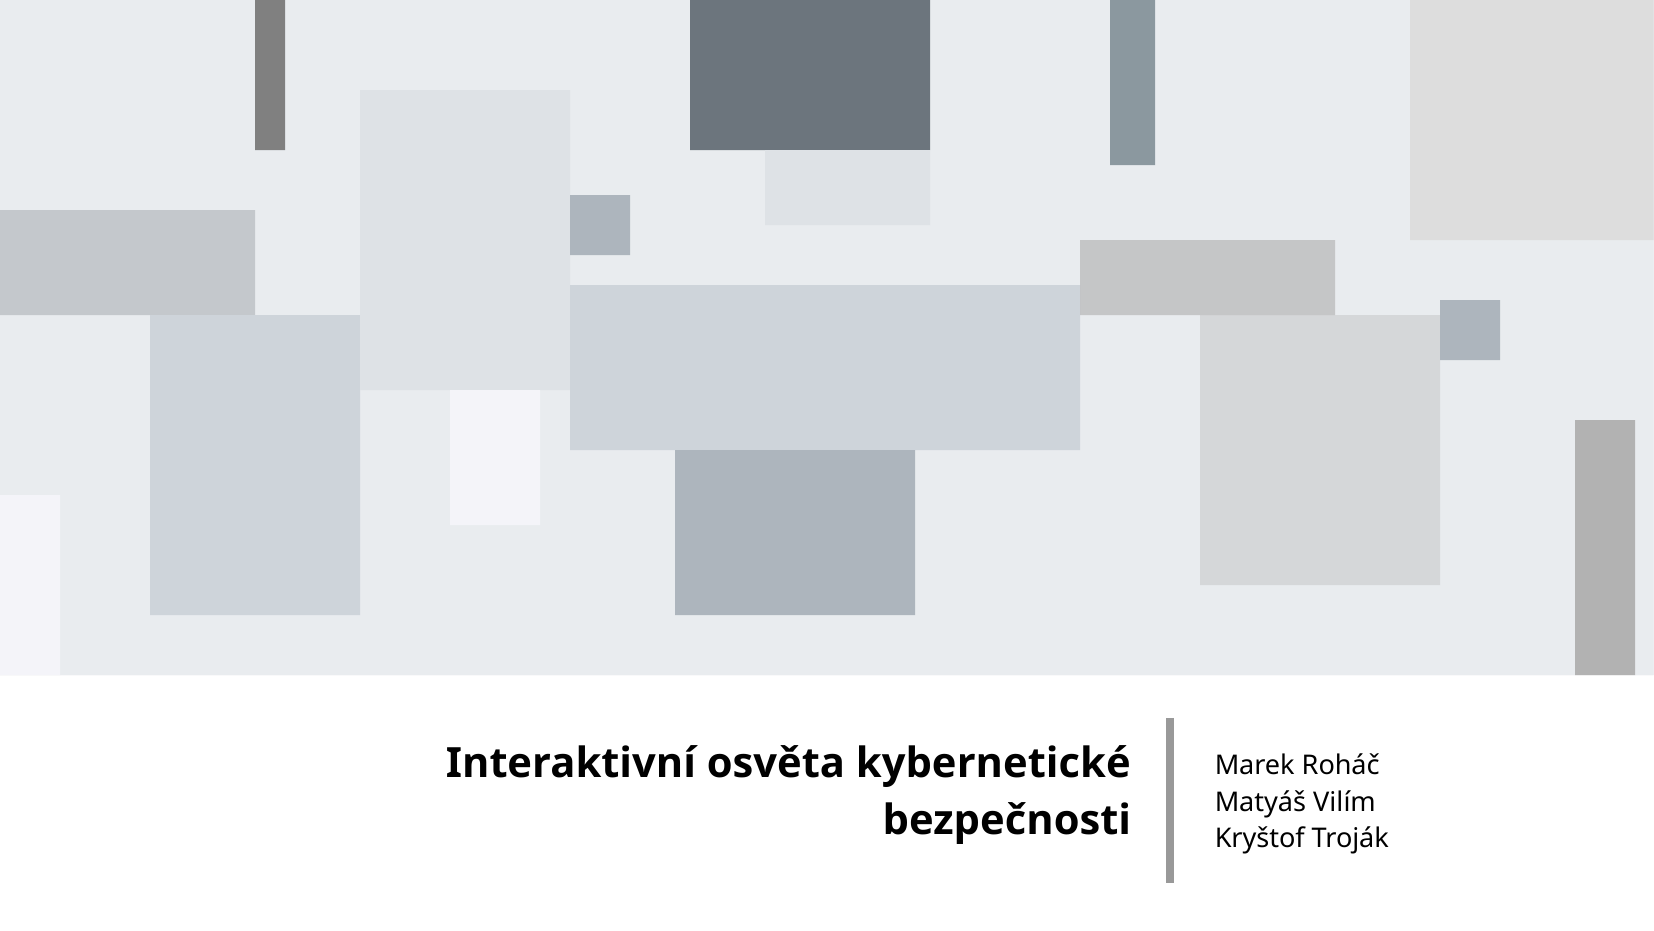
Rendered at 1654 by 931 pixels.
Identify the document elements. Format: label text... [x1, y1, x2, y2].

text_box Marek Roháč Matyáš Vilím Kryštof Troják [1200, 738, 1591, 864]
title Interaktivní osvěta kybernetické bezpečnosti [262, 694, 1132, 886]
